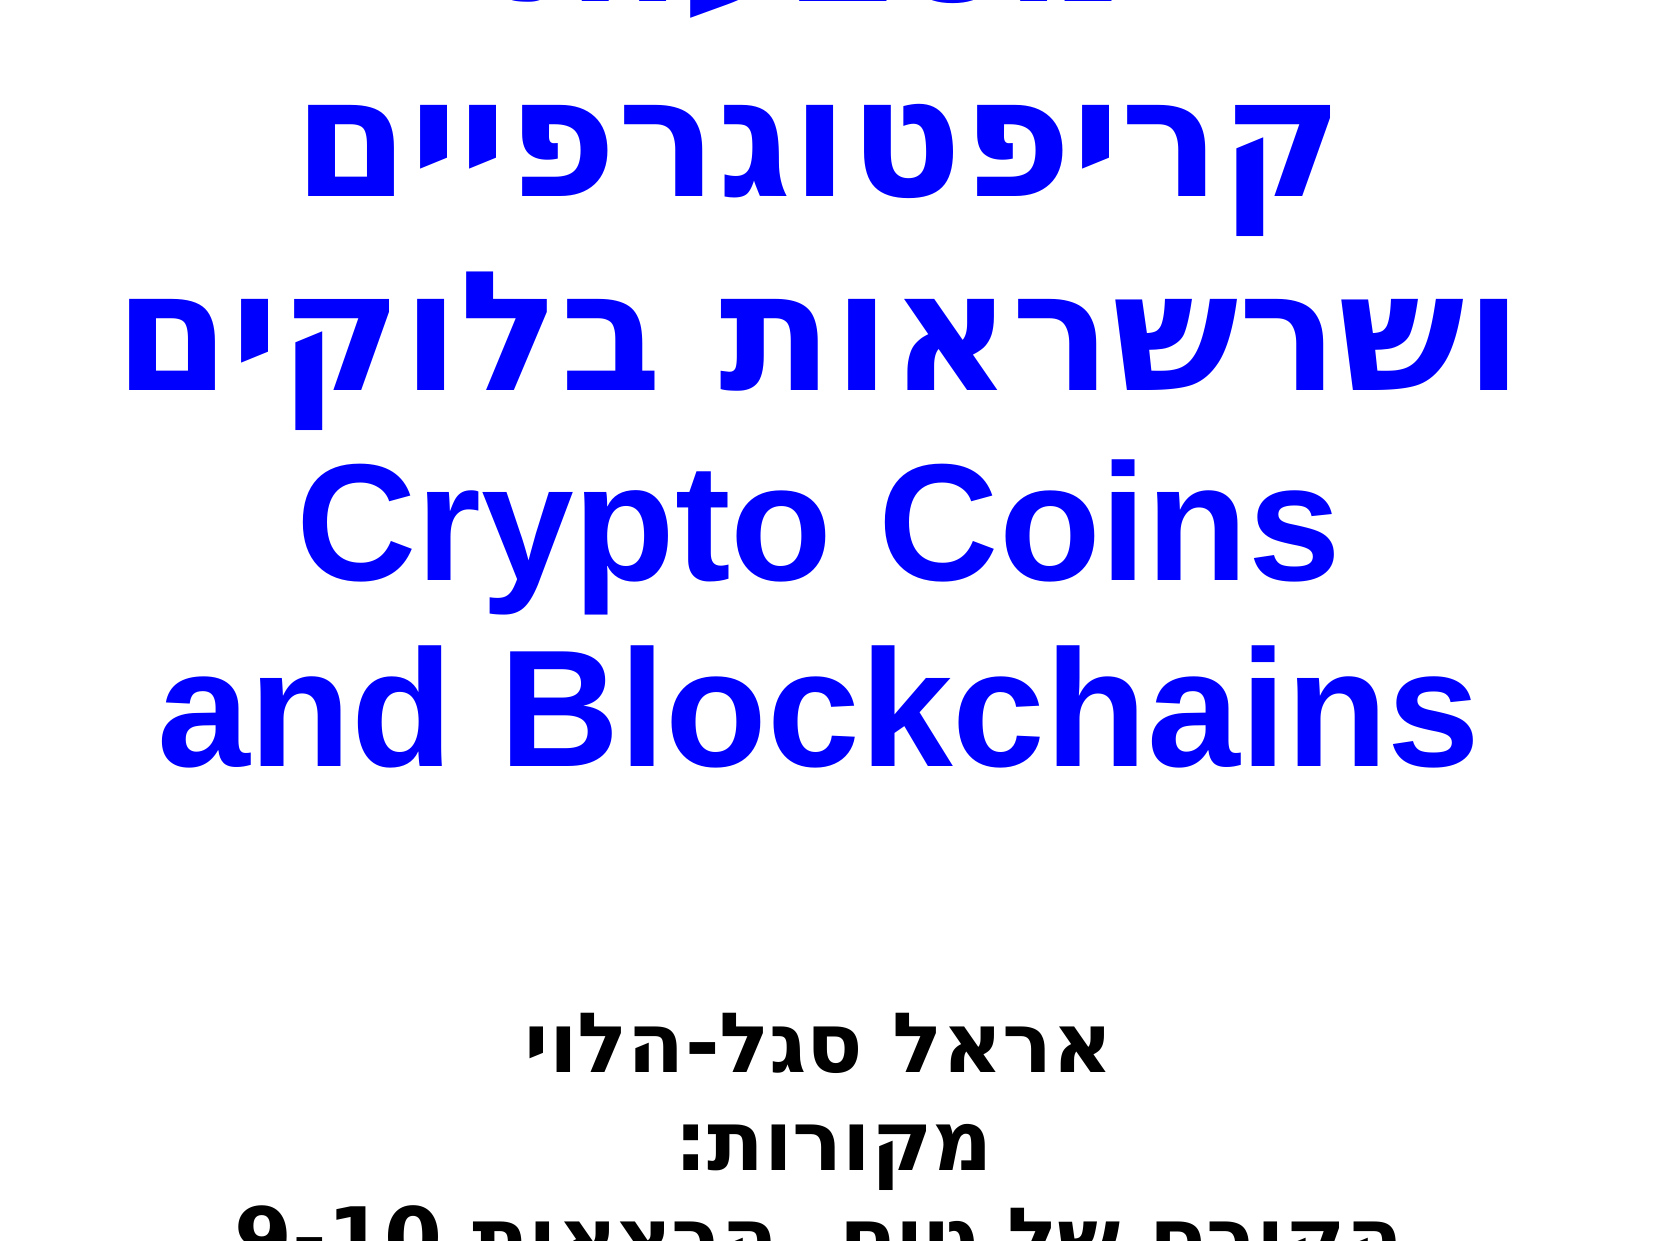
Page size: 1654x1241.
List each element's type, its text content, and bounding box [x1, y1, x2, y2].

title מטבעות קריפטוגרפיים ושרשראות בלוקים Crypto Coins and Blockchains אראל סגל-הלוי מקורות: הקורס של טים, הרצאות 9-10 הספר של דייויד, פרק 21 [0, 0, 1654, 1241]
